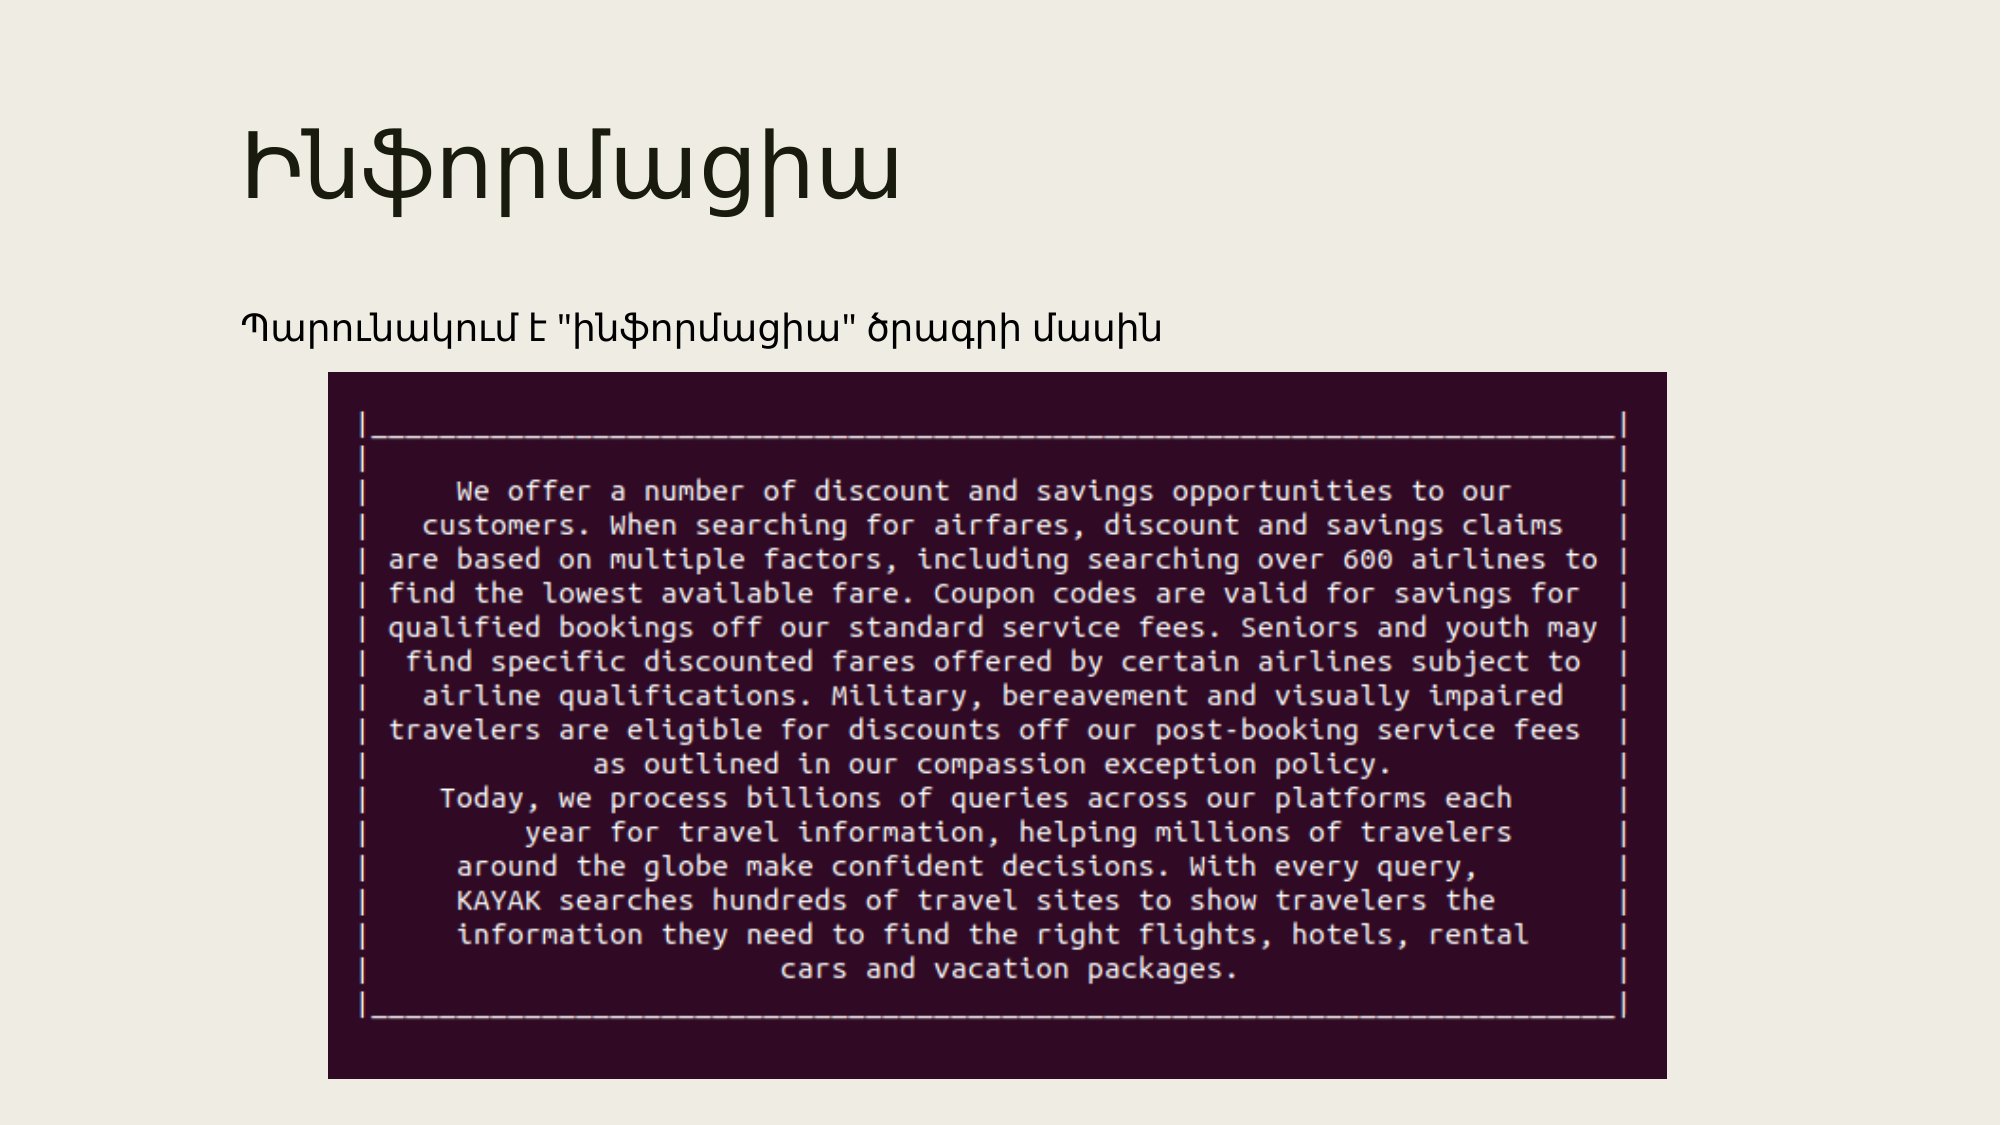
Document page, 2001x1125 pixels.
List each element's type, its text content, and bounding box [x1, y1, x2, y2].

picture [328, 372, 1667, 1079]
text_box Պարունակում է "ինֆորմացիա" ծրագրի մասին [225, 296, 1688, 357]
title Ինֆորմացիա [225, 112, 1801, 357]
